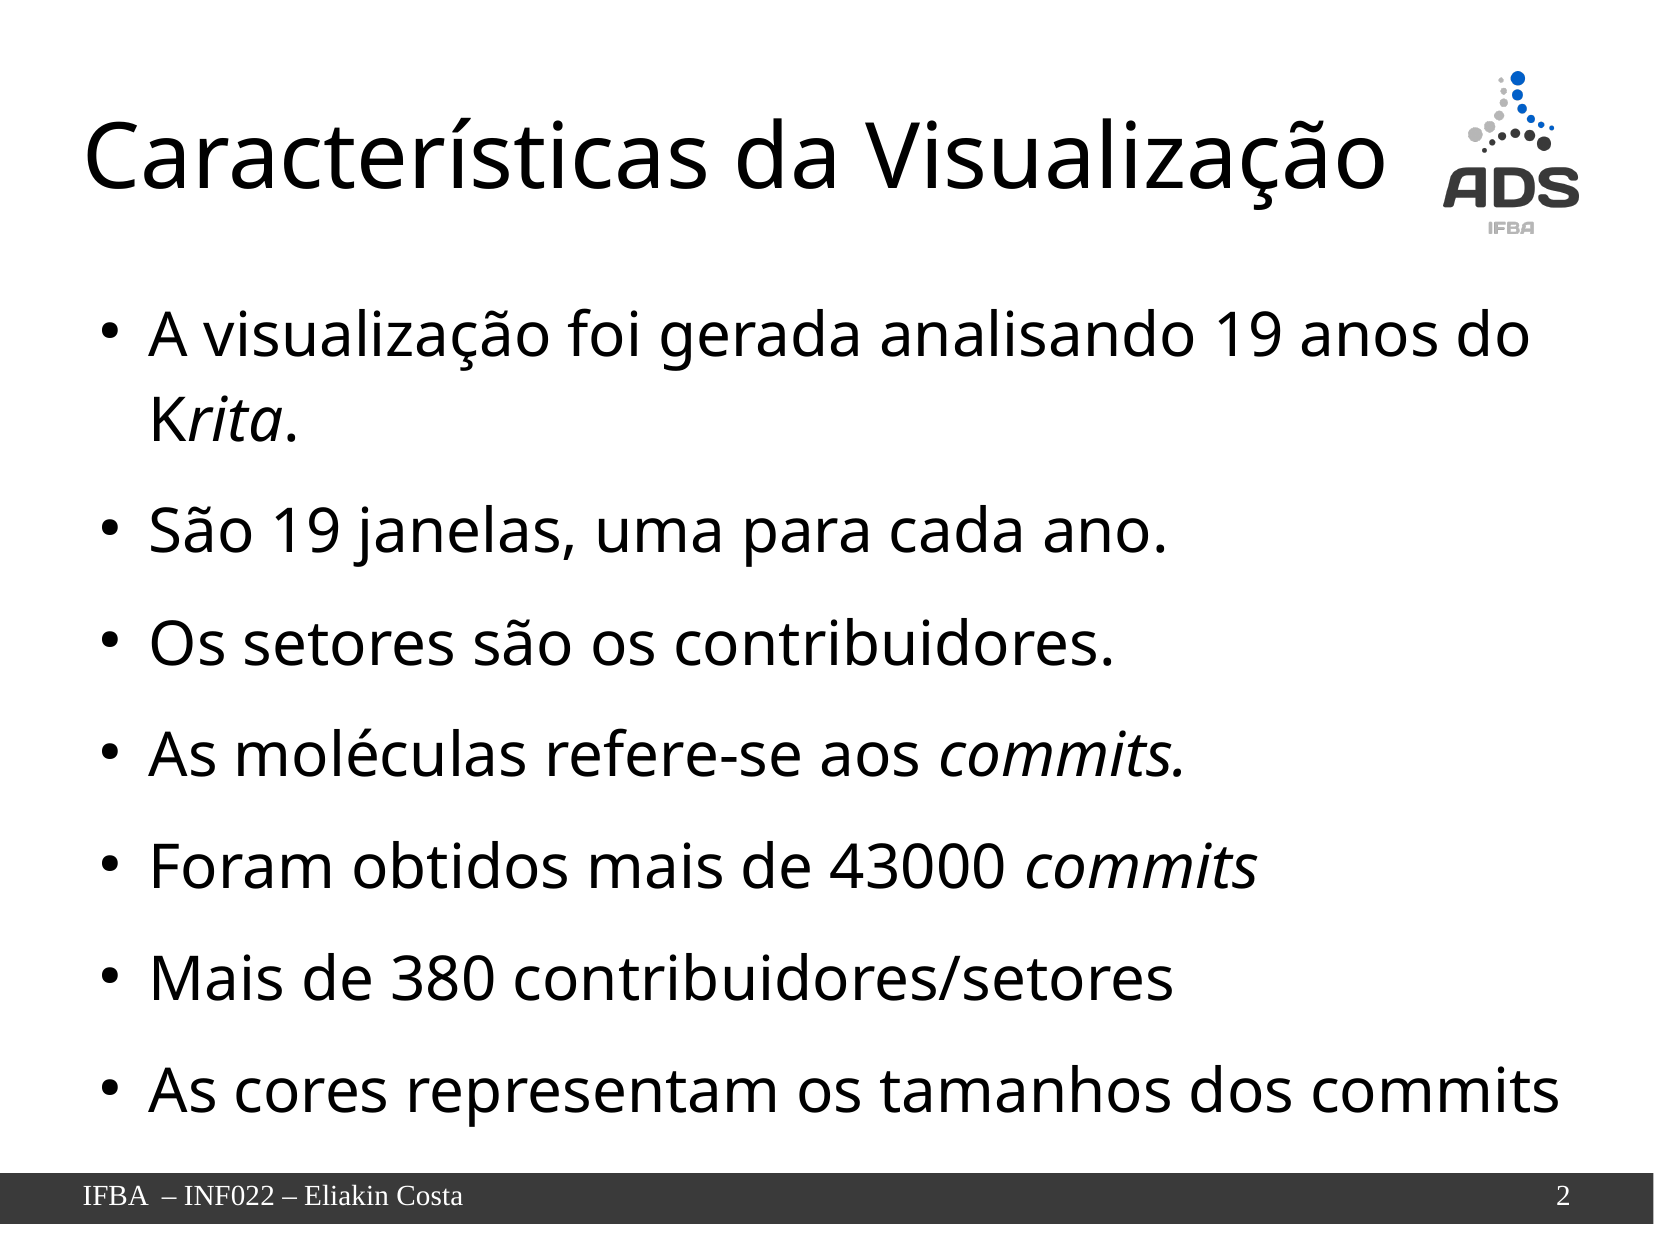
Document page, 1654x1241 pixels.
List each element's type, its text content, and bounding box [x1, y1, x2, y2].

picture [1443, 71, 1579, 234]
title Características da Visualização [82, 49, 1426, 257]
list A visualização foi gerada analisando 19 anos do Krita. São 19 janelas, uma para cada ano. Os setores são os contribuidores. As moléculas refere-se aos commits. Foram obtidos mais de 43000 commits Mais de 380 contribuidores/setores As cores representam os tamanhos dos commits [82, 290, 1571, 1156]
